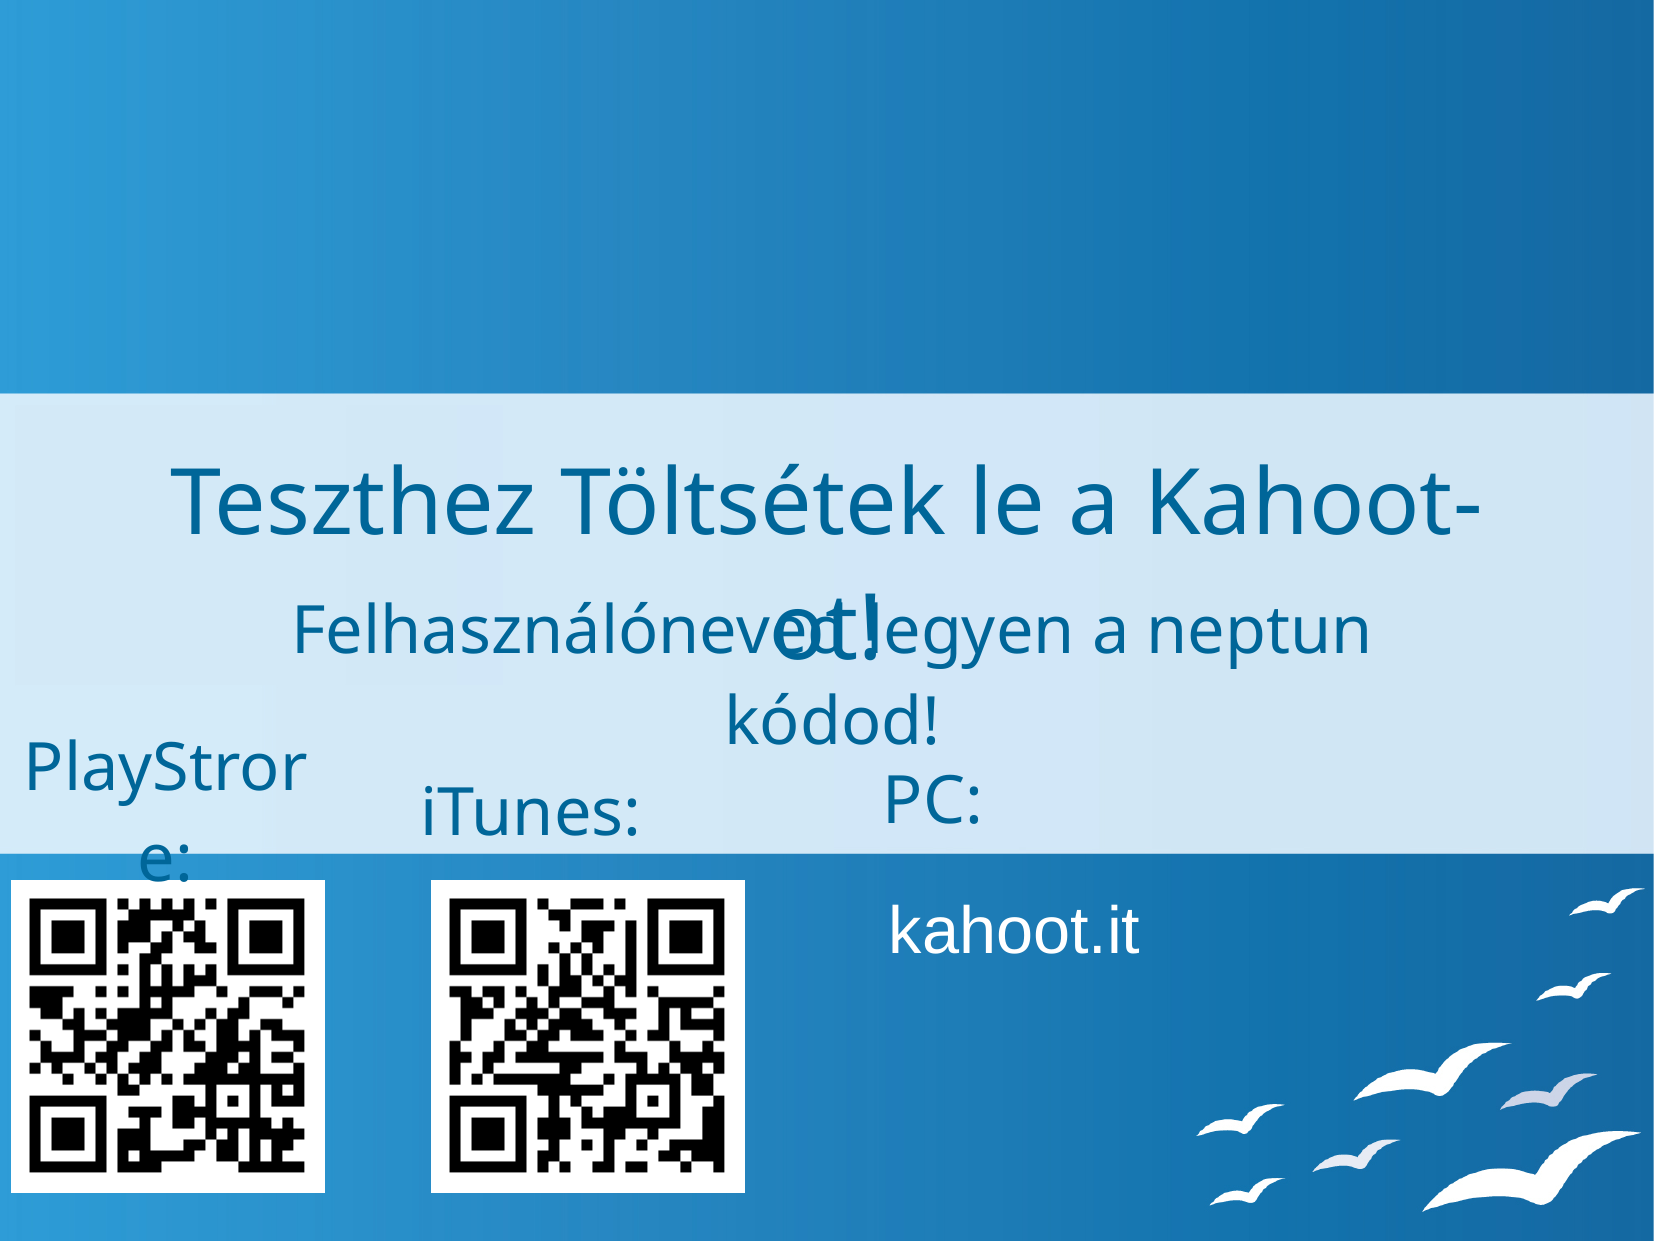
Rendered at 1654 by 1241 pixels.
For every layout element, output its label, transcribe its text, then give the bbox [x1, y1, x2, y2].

title PlayStrore: [11, 767, 319, 852]
text_box kahoot.it [874, 885, 1382, 976]
picture [0, 0, 1654, 1241]
title Felhasználóneved legyen a neptun kódod! [200, 625, 1465, 721]
title Teszthez Töltsétek le a Kahoot-ot! [122, 484, 1531, 639]
title PC: [814, 755, 1052, 840]
title iTunes: [413, 767, 650, 852]
